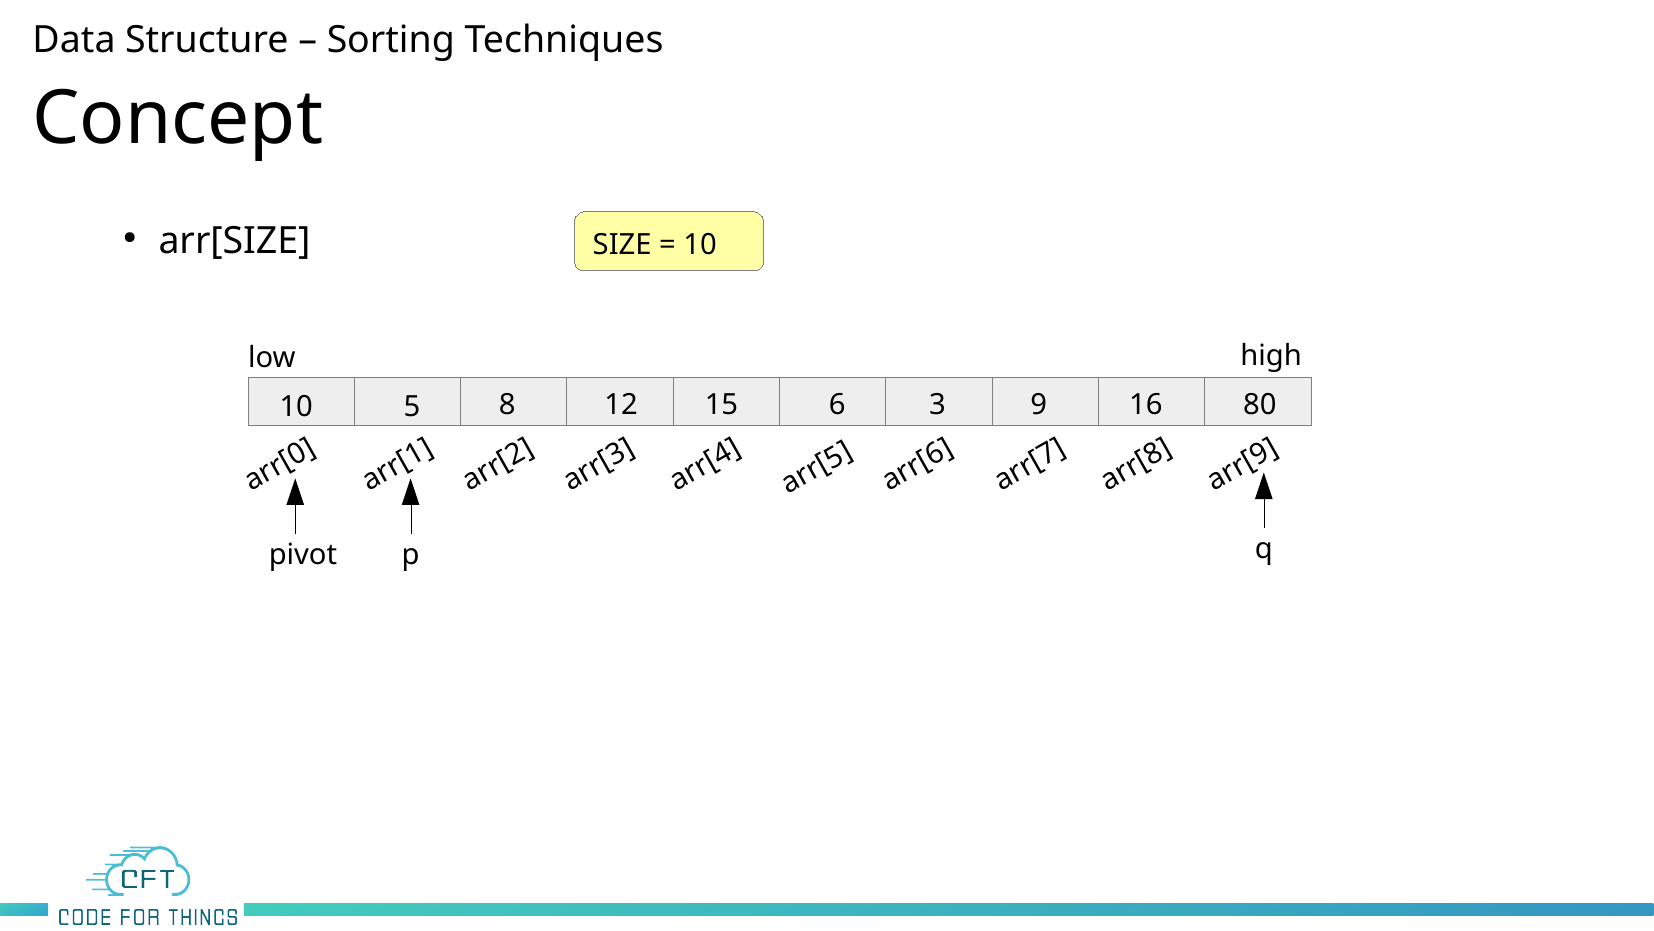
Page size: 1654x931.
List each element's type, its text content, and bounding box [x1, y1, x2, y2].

text_box [1083, 377, 1114, 426]
text_box arr[8] [1079, 401, 1213, 517]
text_box [438, 377, 484, 426]
text_box arr[6] [863, 401, 999, 517]
text_box arr[2] [437, 404, 574, 517]
title Data Structure – Sorting Techniques Concept [32, 12, 1184, 166]
text_box [1296, 377, 1312, 426]
text_box pivot [253, 525, 358, 575]
picture [59, 846, 237, 925]
text_box [657, 377, 690, 426]
text_box arr[1] [336, 401, 473, 517]
text_box 10 [264, 378, 332, 428]
text_box [1182, 377, 1228, 426]
text_box high [1225, 327, 1329, 377]
text_box 80 [1228, 377, 1296, 426]
text_box [551, 377, 589, 426]
text_box arr[4] [647, 411, 786, 517]
text_box 15 [690, 376, 762, 426]
text_box [332, 377, 388, 426]
text_box arr[SIZE] [108, 205, 353, 272]
text_box [574, 211, 764, 271]
text_box arr[7] [971, 404, 1111, 517]
text_box 8 [484, 376, 551, 426]
text_box low [233, 328, 337, 378]
text_box arr[3] [537, 413, 680, 517]
text_box [762, 377, 814, 426]
text_box 3 [914, 376, 963, 426]
text_box p [386, 525, 436, 575]
text_box 6 [814, 376, 863, 426]
text_box [963, 377, 1015, 426]
text_box 9 [1015, 376, 1083, 426]
text_box arr[0] [218, 403, 360, 517]
text_box [248, 378, 264, 426]
text_box q [1240, 519, 1289, 569]
text_box 5 [388, 377, 438, 428]
text_box 12 [589, 376, 657, 426]
text_box arr[5] [756, 404, 898, 520]
text_box [863, 377, 914, 426]
text_box SIZE = 10 [577, 215, 758, 265]
text_box 16 [1114, 376, 1182, 426]
text_box arr[9] [1181, 405, 1323, 517]
